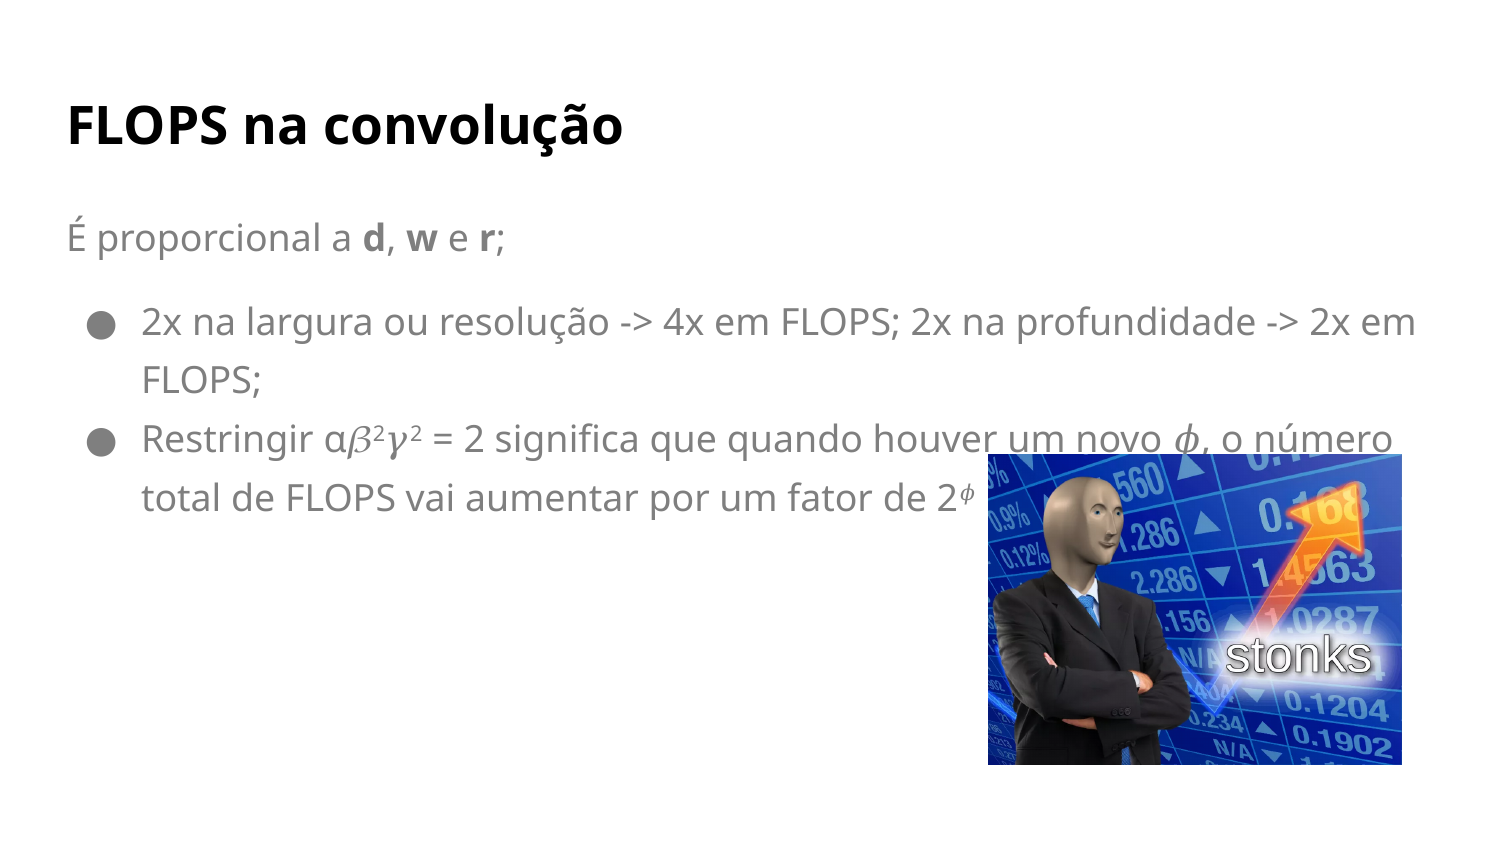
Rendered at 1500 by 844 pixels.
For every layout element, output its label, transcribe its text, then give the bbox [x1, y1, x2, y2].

title FLOPS na convolução [51, 72, 1449, 176]
picture [988, 454, 1402, 765]
list É proporcional a d, w e r; 2x na largura ou resolução -> 4x em FLOPS; 2x na profundidade -> 2x em FLOPS; Restringir ⍺𝛽2𝛾2 = 2 significa que quando houver um novo 𝜙, o número total de FLOPS vai aumentar por um fator de 2𝜙 [51, 189, 1449, 750]
